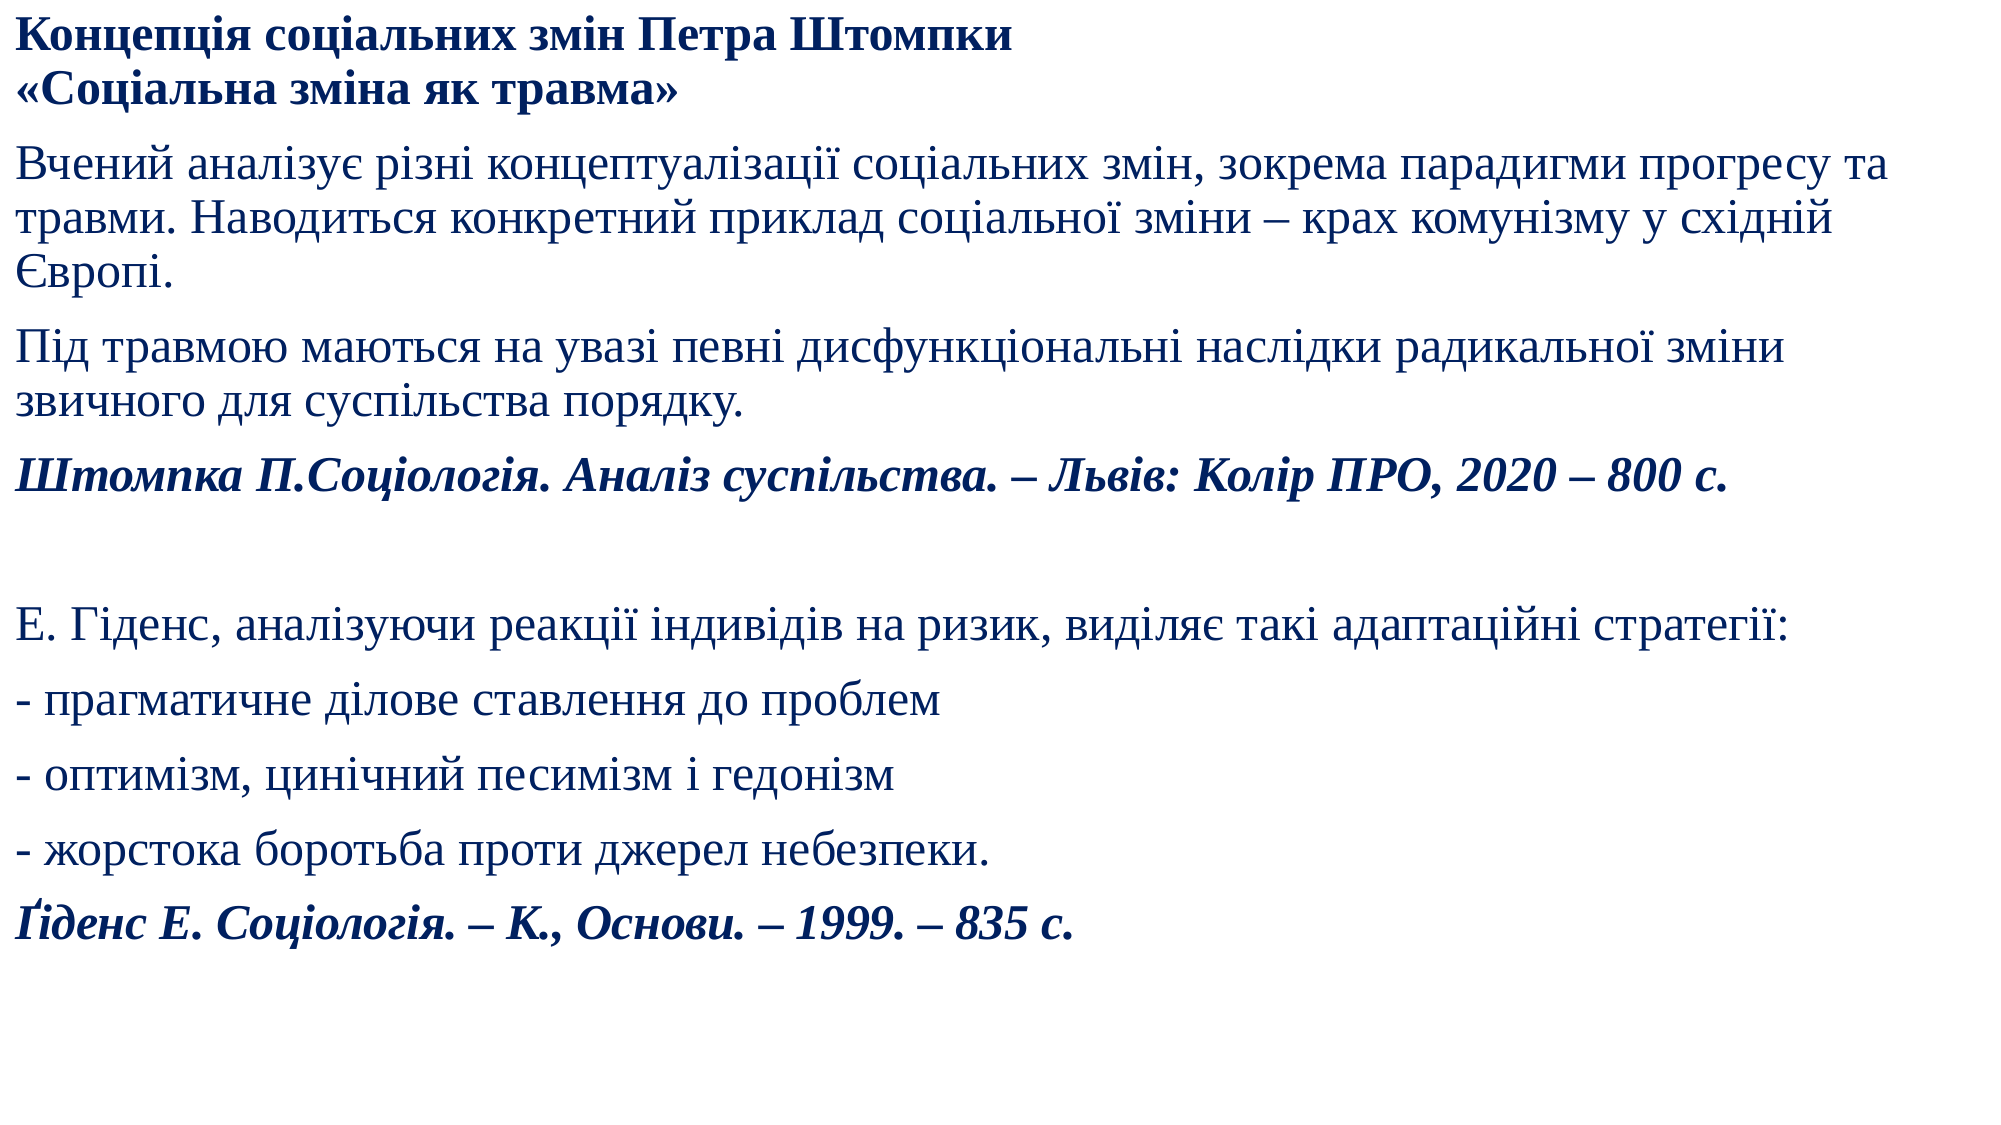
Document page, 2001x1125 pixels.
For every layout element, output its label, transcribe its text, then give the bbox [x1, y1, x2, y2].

list Концепція соціальних змін Петра Штомпки «Соціальна зміна як травма» Вчений аналізує різні концептуалізації соціальних змін, зокрема парадигми прогресу та травми. Наводиться конкретний приклад соціальної зміни – крах комунізму у східній Європі. Під травмою маються на увазі певні дисфункціональні наслідки радикальної зміни звичного для суспільства порядку. Штомпка П.Соціологія. Аналіз суспільства. – Львів: Колір ПРО, 2020 – 800 с. Е. Гіденс, аналізуючи реакції індивідів на ризик, виділяє такі адаптаційні стратегії: - прагматичне ділове ставлення до проблем - оптимізм, цинічний песимізм і гедонізм - жорстока боротьба проти джерел небезпеки. Ґіденс Е. Соціологія. – К., Основи. – 1999. – 835 с. [0, 0, 2000, 1125]
